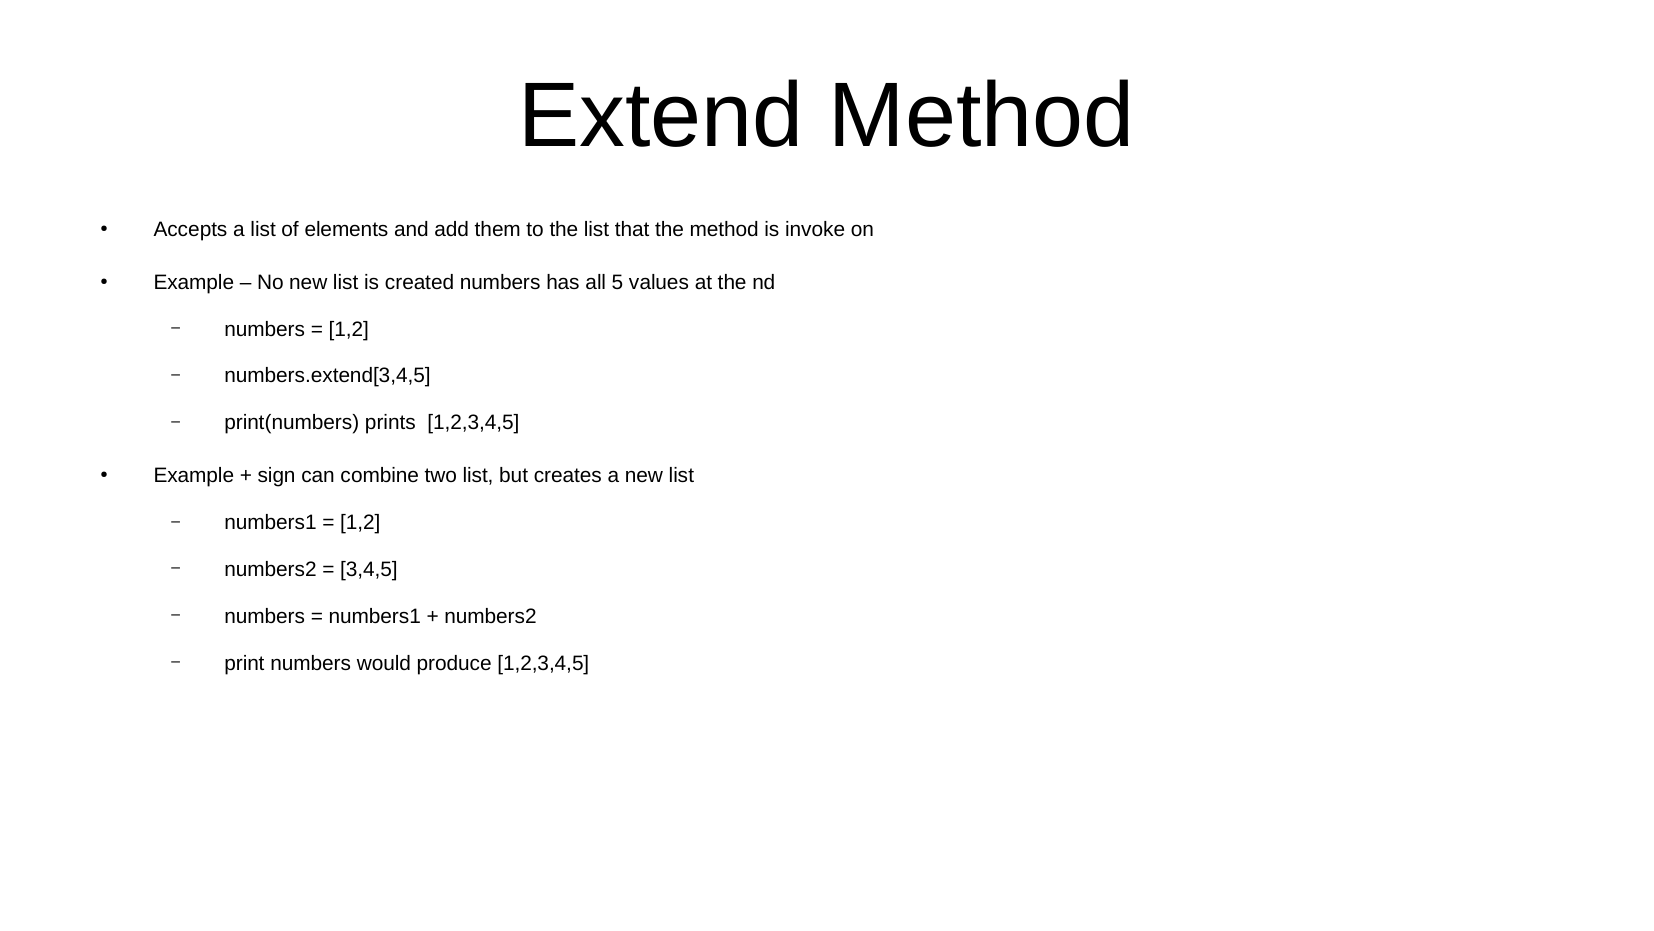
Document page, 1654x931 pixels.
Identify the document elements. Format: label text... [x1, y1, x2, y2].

title Extend Method [82, 37, 1571, 193]
list Accepts a list of elements and add them to the list that the method is invoke on Example – No new list is created numbers has all 5 values at the nd numbers = [1,2] numbers.extend[3,4,5] print(numbers) prints [1,2,3,4,5] Example + sign can combine two list, but creates a new list numbers1 = [1,2] numbers2 = [3,4,5] numbers = numbers1 + numbers2 print numbers would produce [1,2,3,4,5] [82, 217, 1576, 901]
